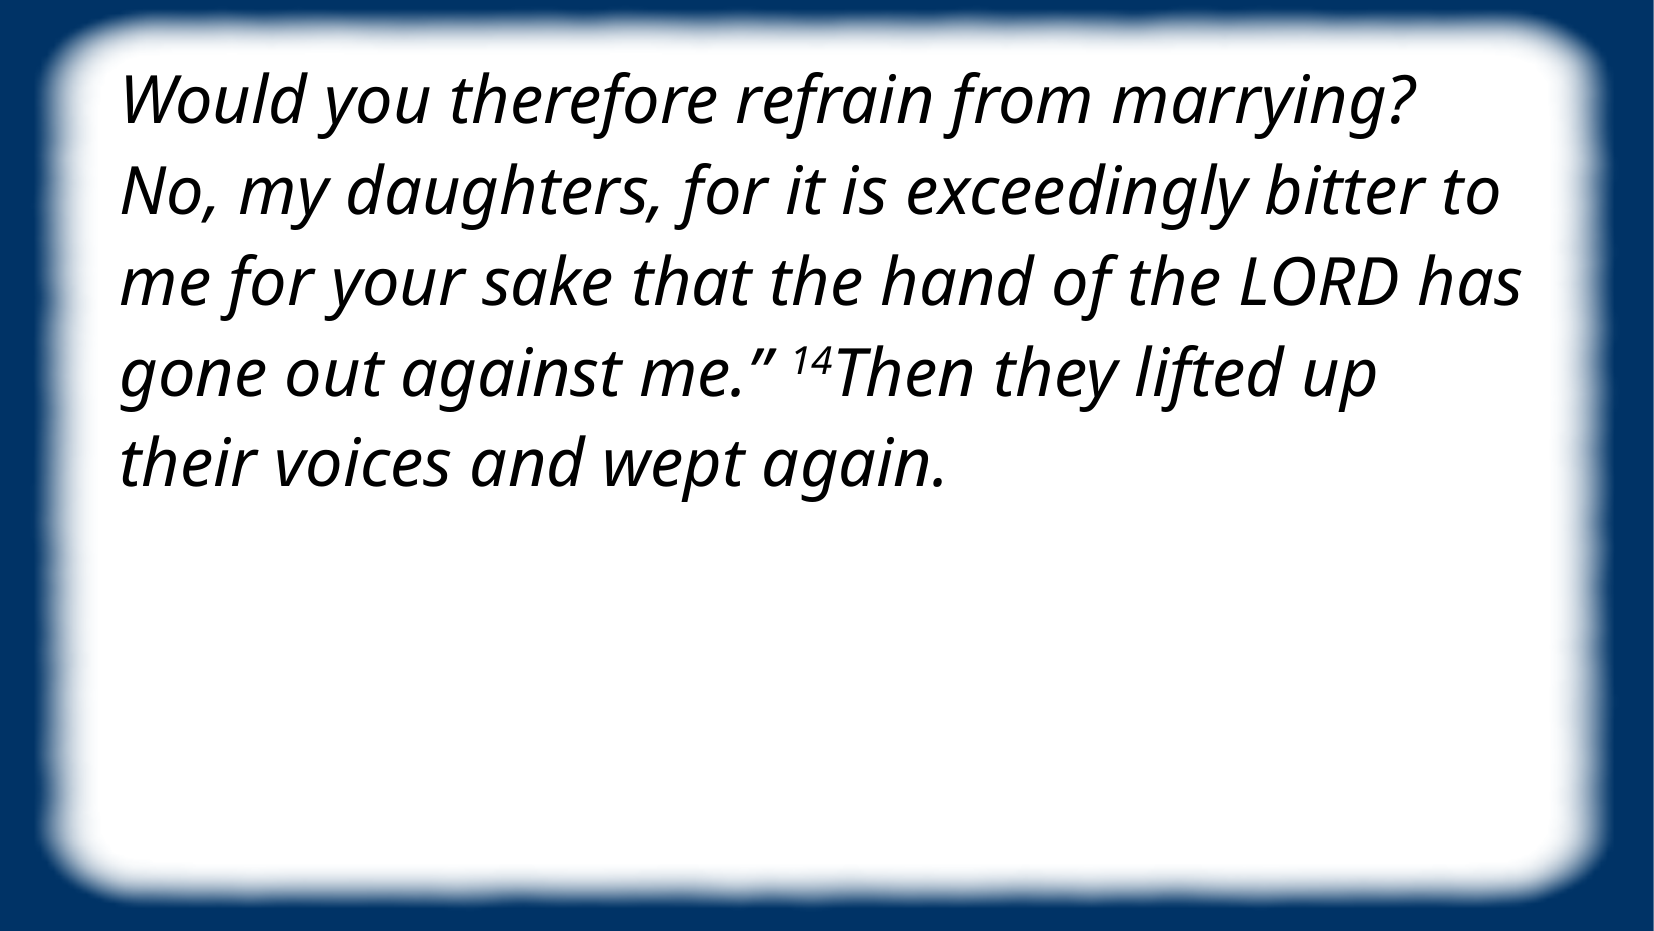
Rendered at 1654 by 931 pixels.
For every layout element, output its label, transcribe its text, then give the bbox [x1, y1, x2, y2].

picture [0, 0, 1654, 931]
text_box Would you therefore refrain from marrying? No, my daughters, for it is exceedingly bitter to me for your sake that the hand of the LORD has gone out against me.” 14Then they lifted up their voices and wept again. [105, 45, 1546, 504]
